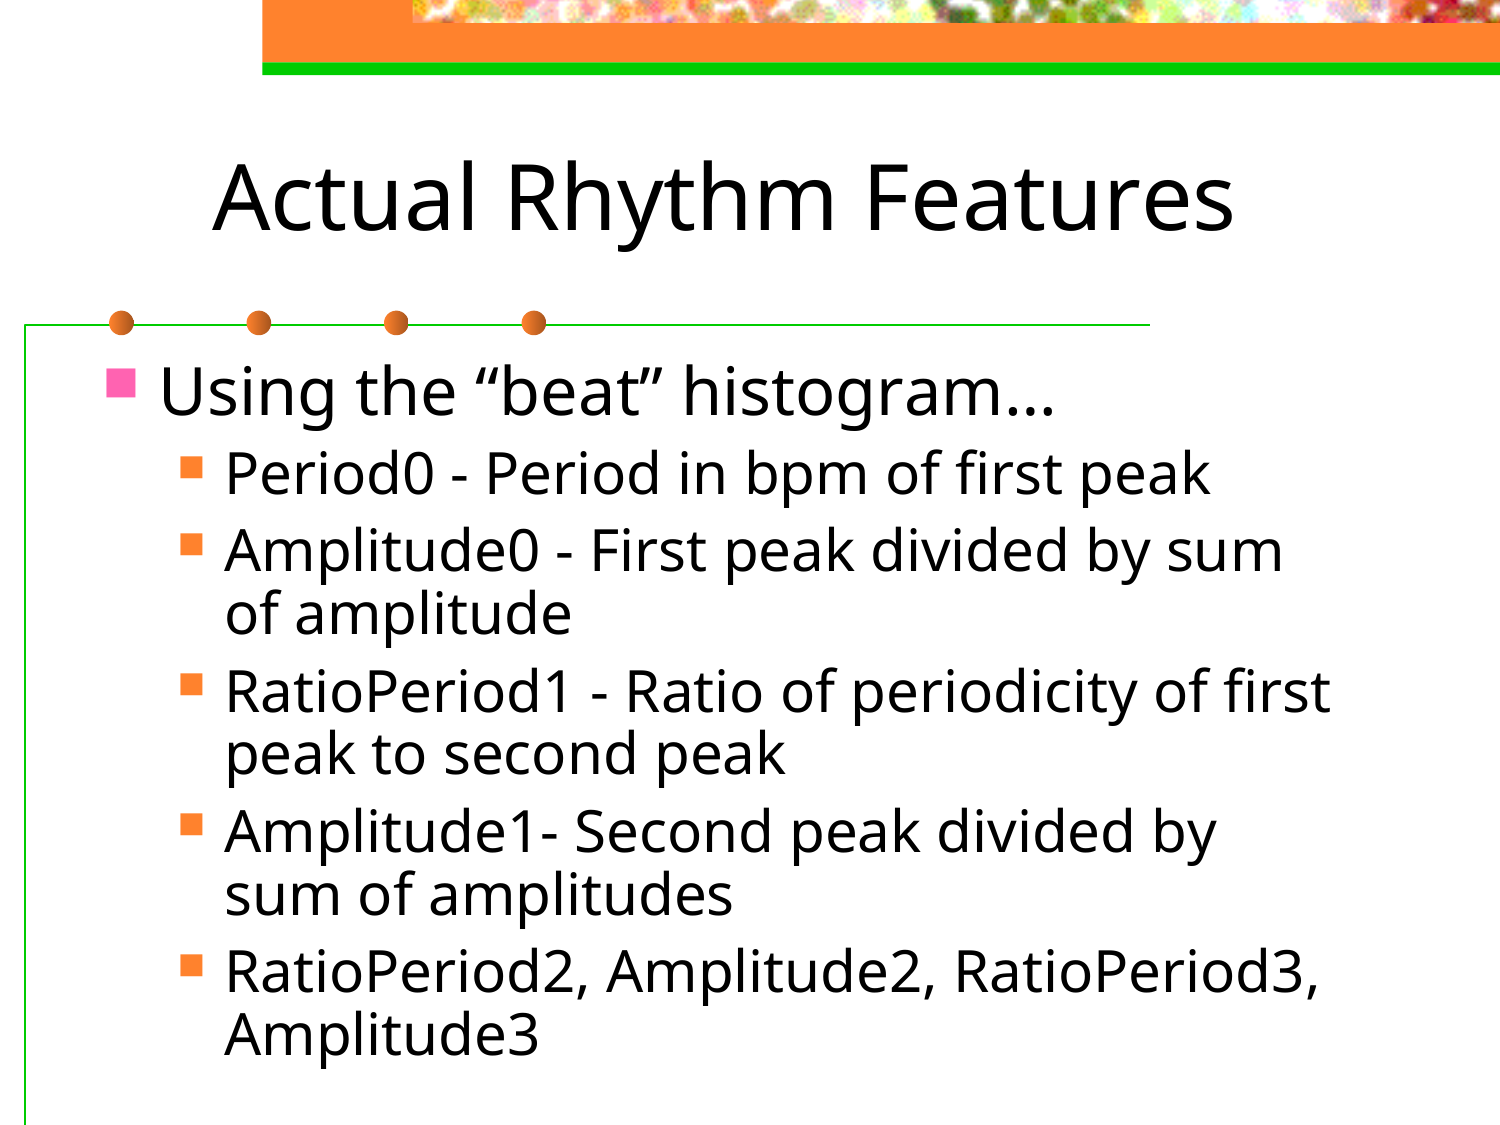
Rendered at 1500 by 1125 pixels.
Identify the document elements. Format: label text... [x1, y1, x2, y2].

list Using the “beat” histogram… Period0 - Period in bpm of first peak Amplitude0 - First peak divided by sum of amplitude RatioPeriod1 - Ratio of periodicity of first peak to second peak Amplitude1- Second peak divided by sum of amplitudes RatioPeriod2, Amplitude2, RatioPeriod3, Amplitude3 [87, 350, 1363, 1125]
title Actual Rhythm Features [87, 99, 1363, 288]
picture [412, 0, 1500, 23]
